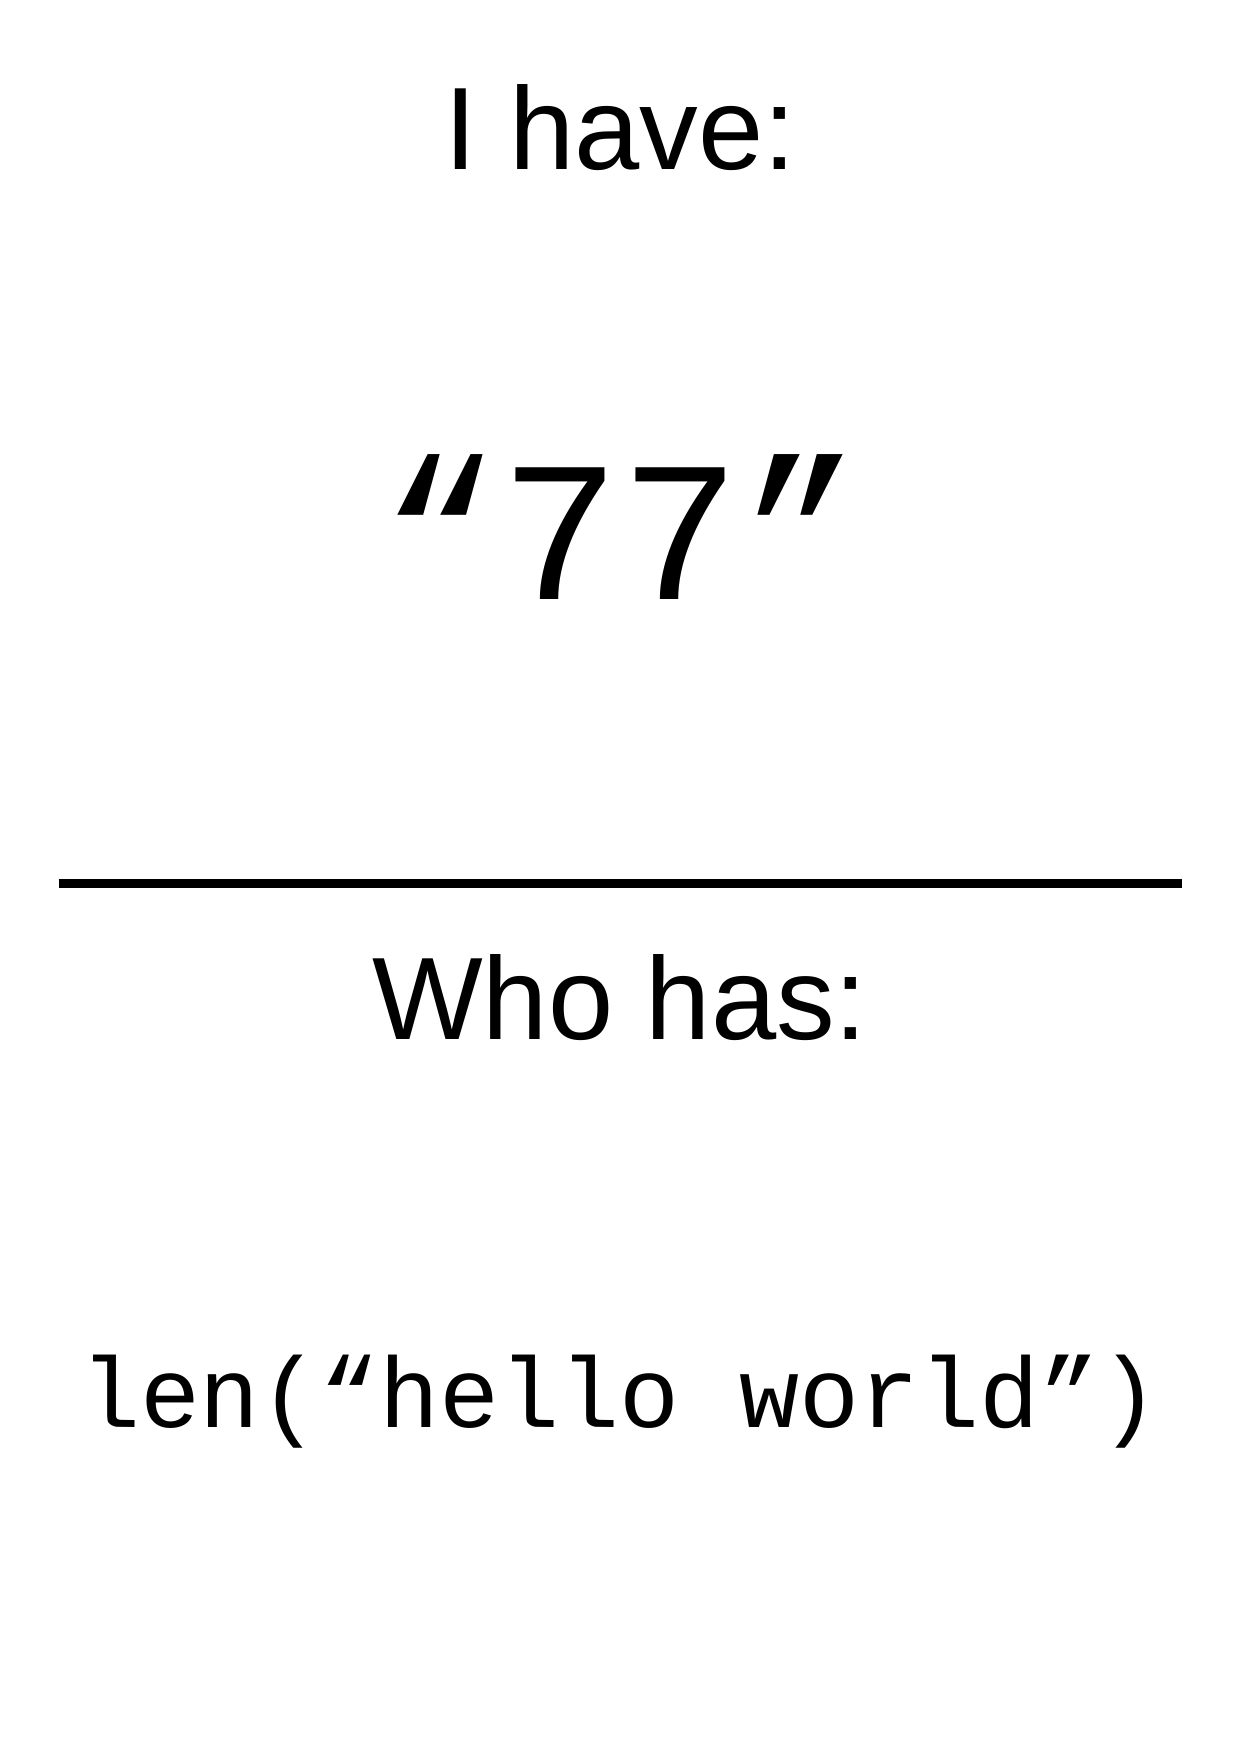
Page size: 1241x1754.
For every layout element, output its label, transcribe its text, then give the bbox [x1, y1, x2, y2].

text_box Who has: [58, 919, 1182, 1079]
text_box “77” [58, 268, 1182, 824]
subtitle I have: [58, 49, 1182, 209]
text_box len(“hello world”) [58, 1123, 1182, 1679]
